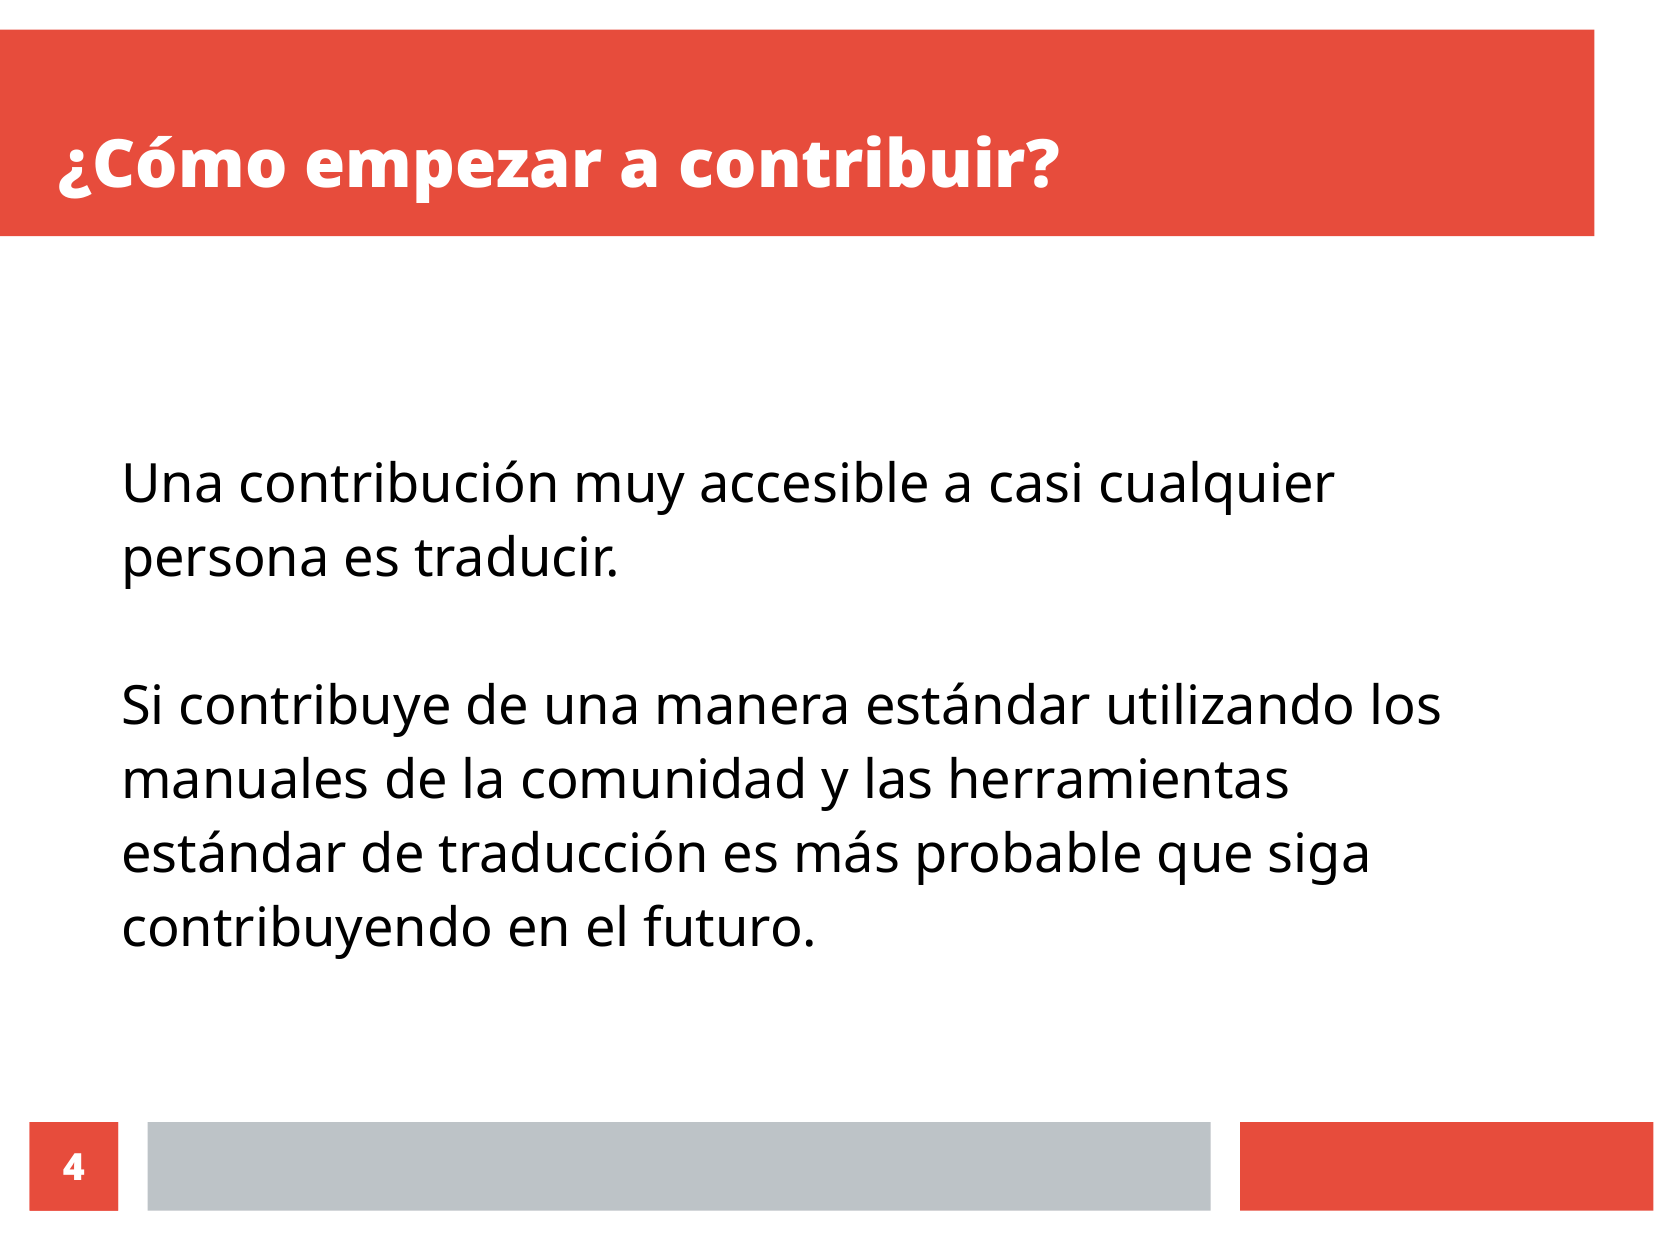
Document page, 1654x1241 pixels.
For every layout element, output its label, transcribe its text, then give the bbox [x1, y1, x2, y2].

text_box Una contribución muy accesible a casi cualquier persona es traducir. Si contribuye de una manera estándar utilizando los manuales de la comunidad y las herramientas estándar de traducción es más probable que siga contribuyendo en el futuro. [106, 437, 1489, 1043]
title ¿Cómo empezar a contribuir? [59, 59, 1595, 207]
